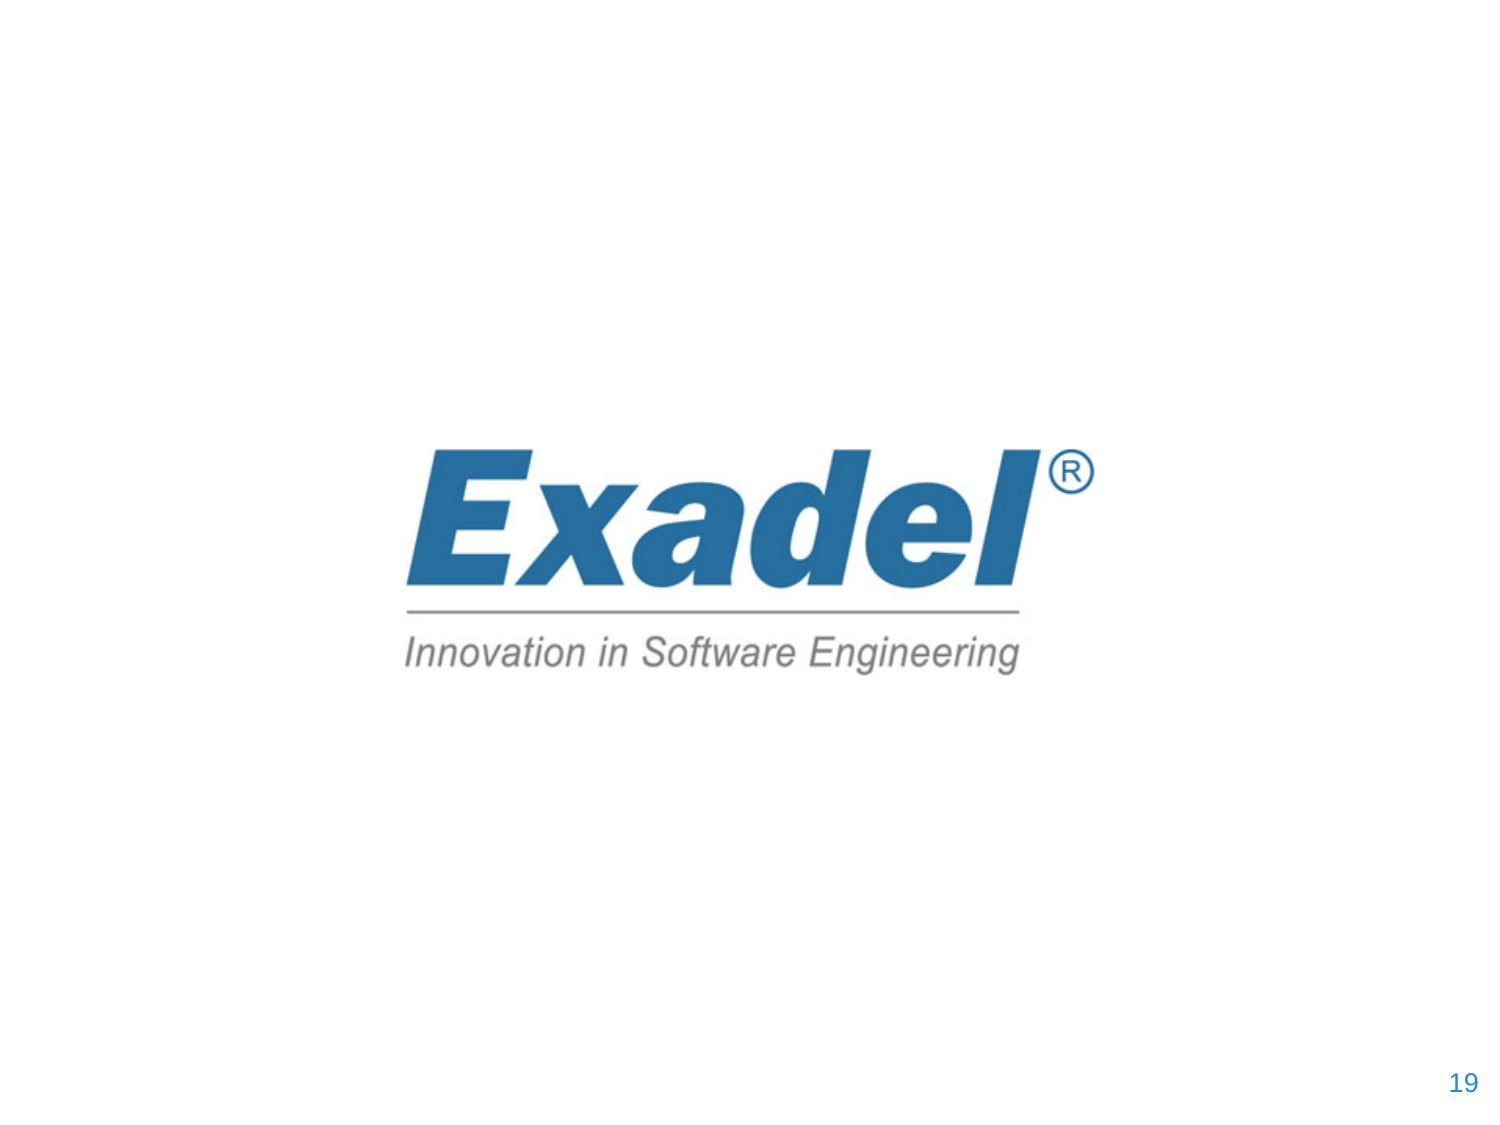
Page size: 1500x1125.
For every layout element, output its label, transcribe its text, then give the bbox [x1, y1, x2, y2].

slide_number <number> [1403, 1038, 1494, 1125]
picture [404, 448, 1096, 677]
